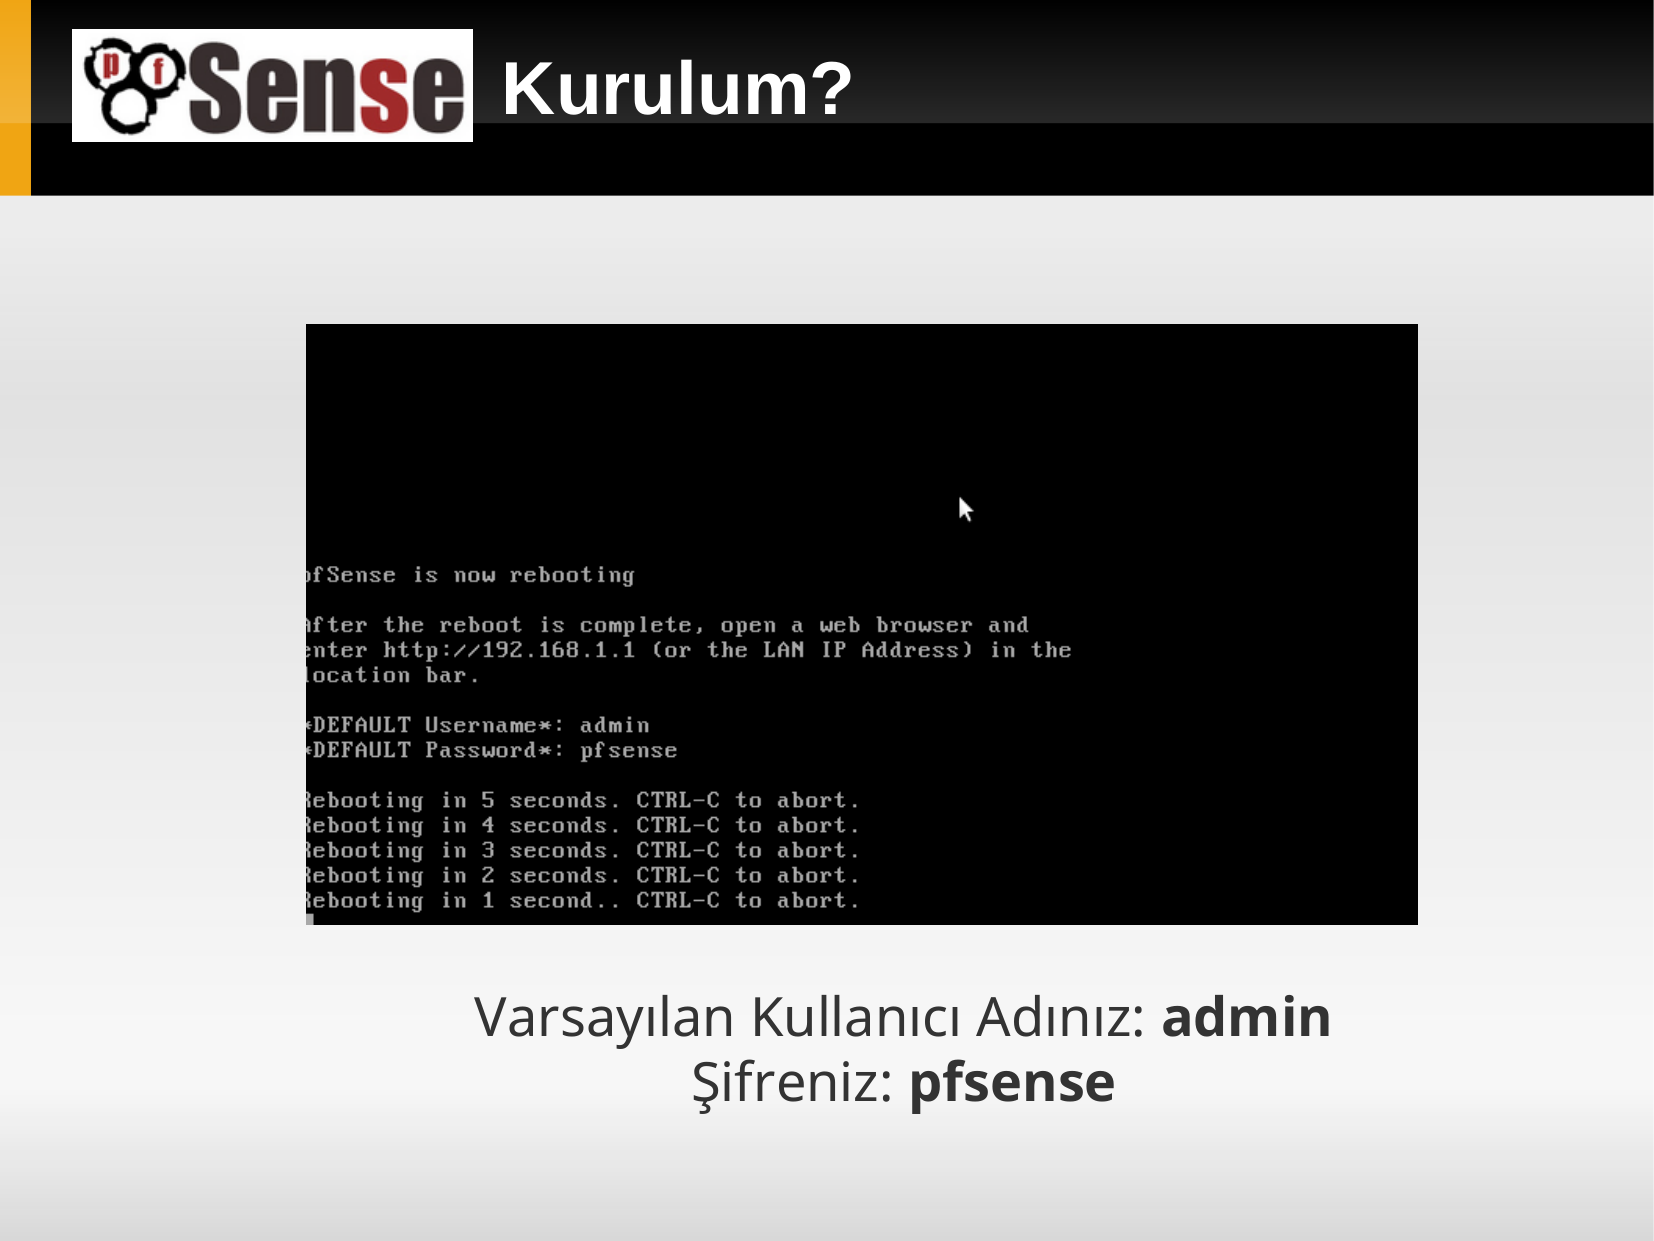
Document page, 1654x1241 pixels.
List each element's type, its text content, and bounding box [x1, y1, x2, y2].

text_box Varsayılan Kullanıcı Adınız: admin Şifreniz: pfsense [460, 974, 1329, 1120]
picture [0, 0, 1654, 1241]
title Kurulum? [501, 0, 1625, 178]
